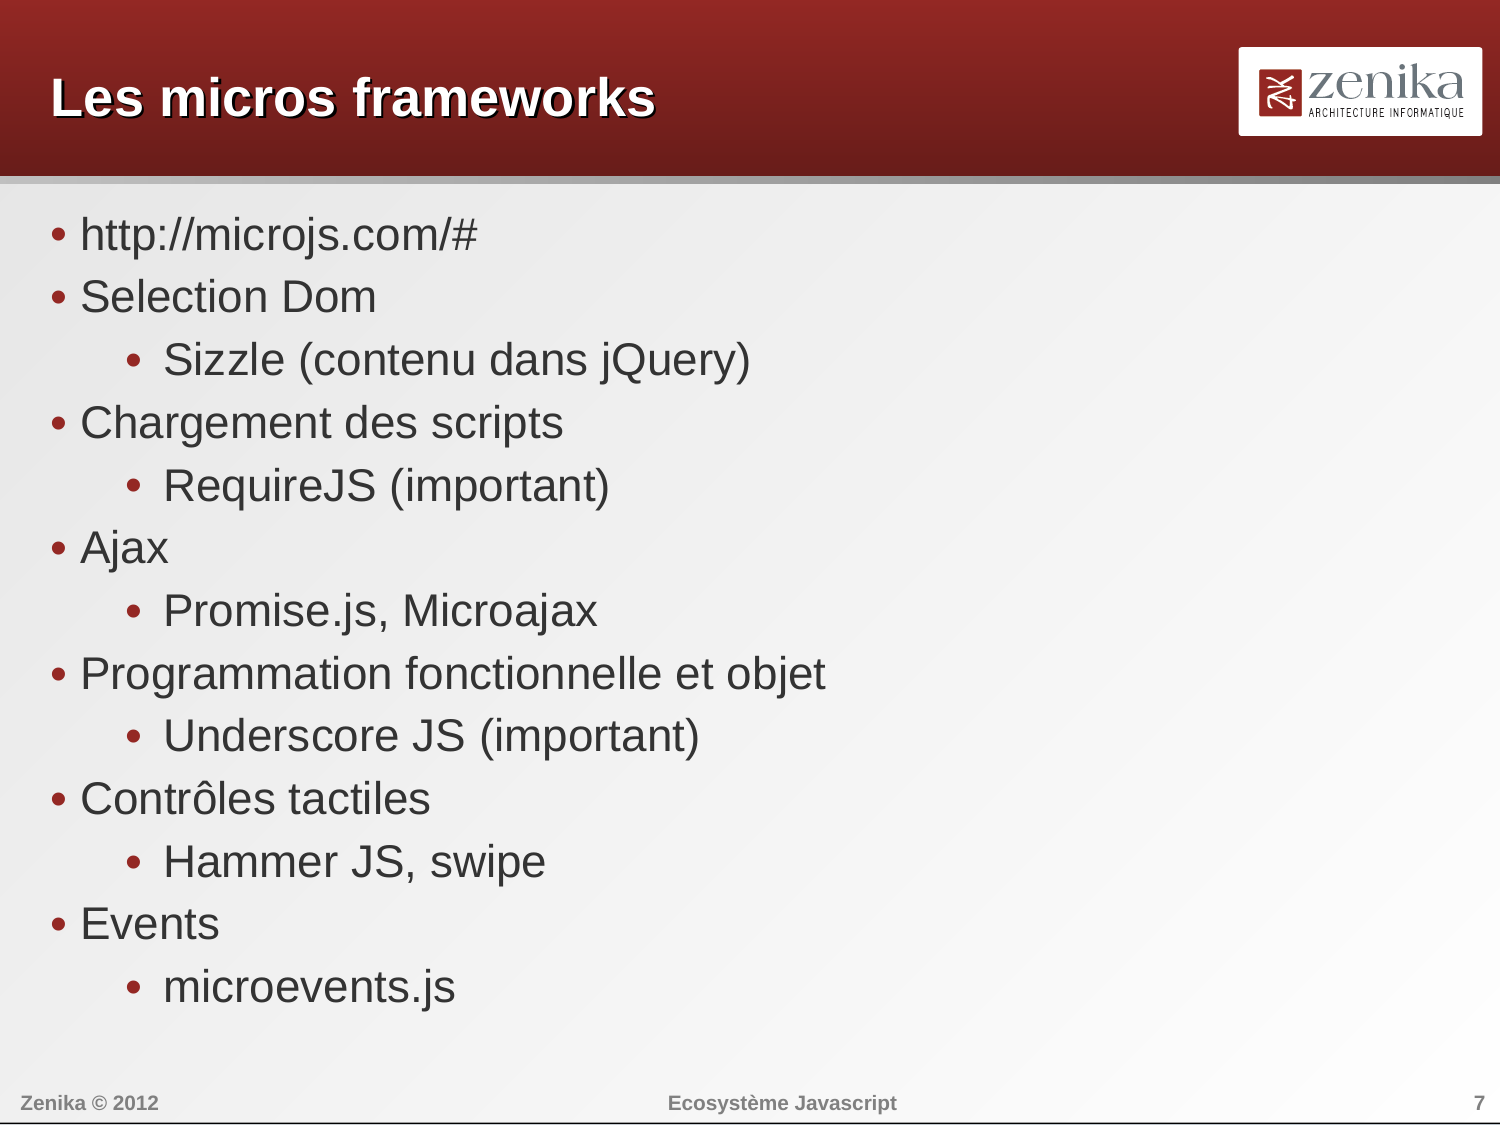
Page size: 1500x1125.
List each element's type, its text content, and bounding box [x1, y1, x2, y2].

title Les micros frameworks [50, 3, 1206, 192]
picture [1257, 58, 1464, 125]
list http://microjs.com/# Selection Dom Sizzle (contenu dans jQuery) Chargement des scripts RequireJS (important) Ajax Promise.js, Microajax Programmation fonctionnelle et objet Underscore JS (important) Contrôles tactiles Hammer JS, swipe Events microevents.js [50, 208, 1435, 1013]
